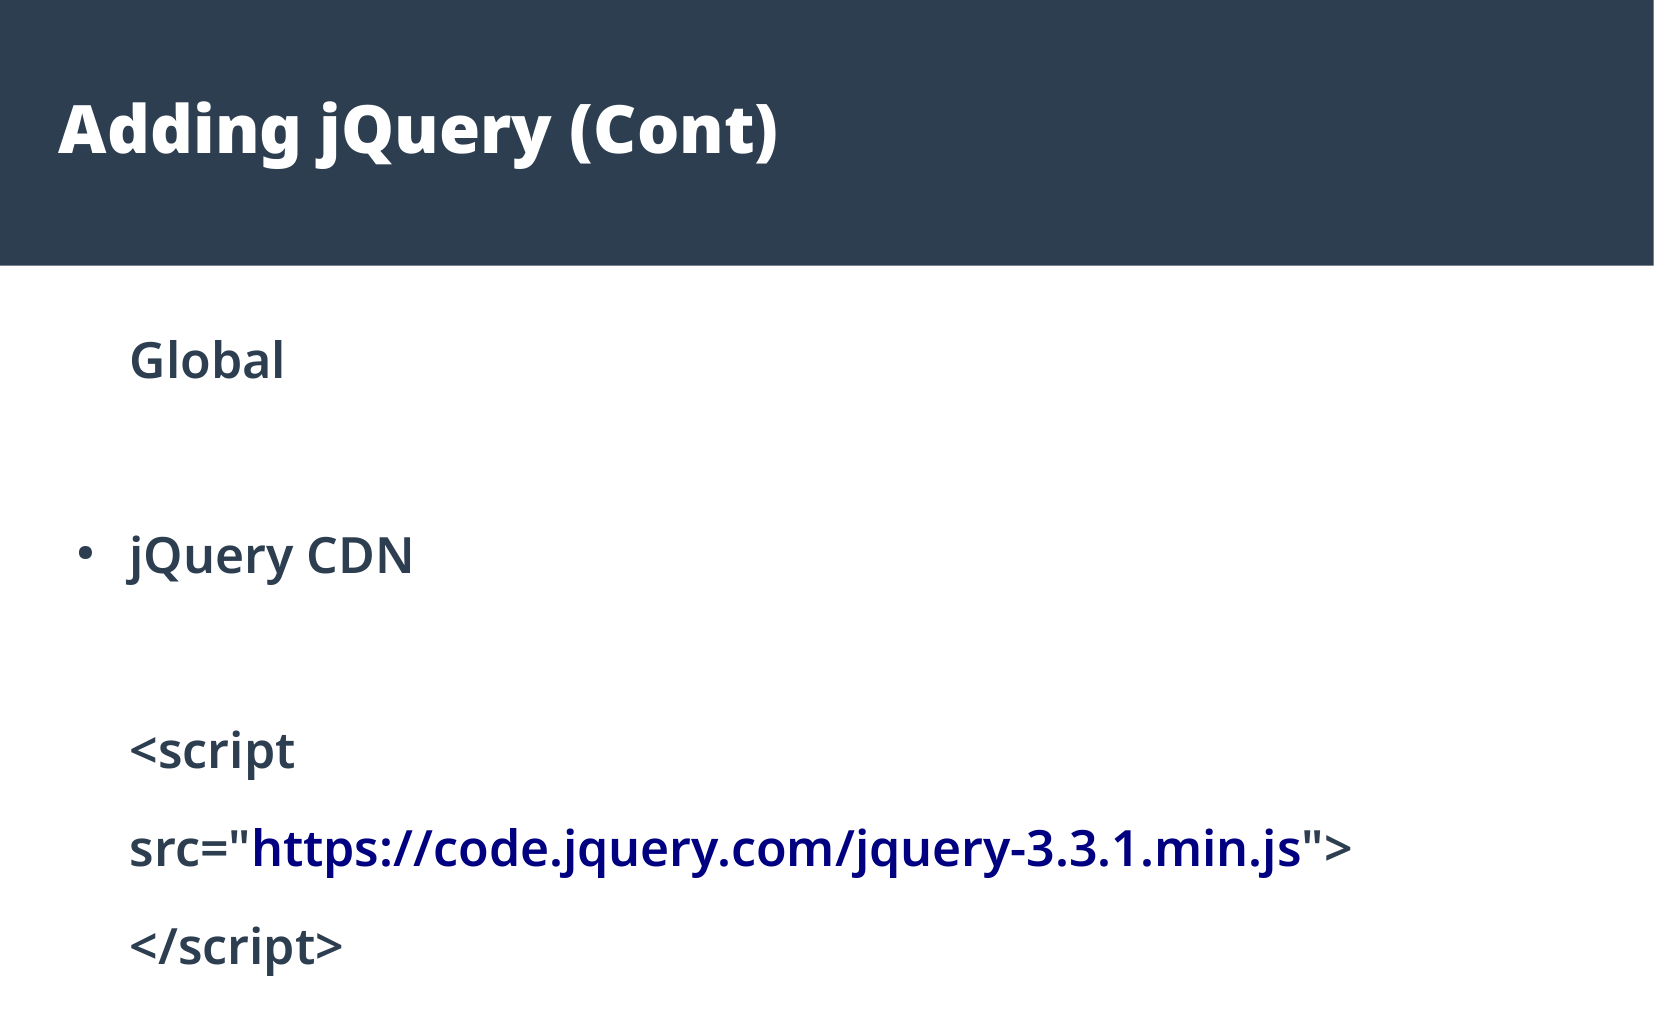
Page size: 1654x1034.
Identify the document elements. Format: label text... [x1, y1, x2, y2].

list Global jQuery CDN <script src="https://code.jquery.com/jquery-3.3.1.min.js"> </script> [58, 324, 1595, 1034]
title Adding jQuery (Cont) [58, 49, 1595, 207]
